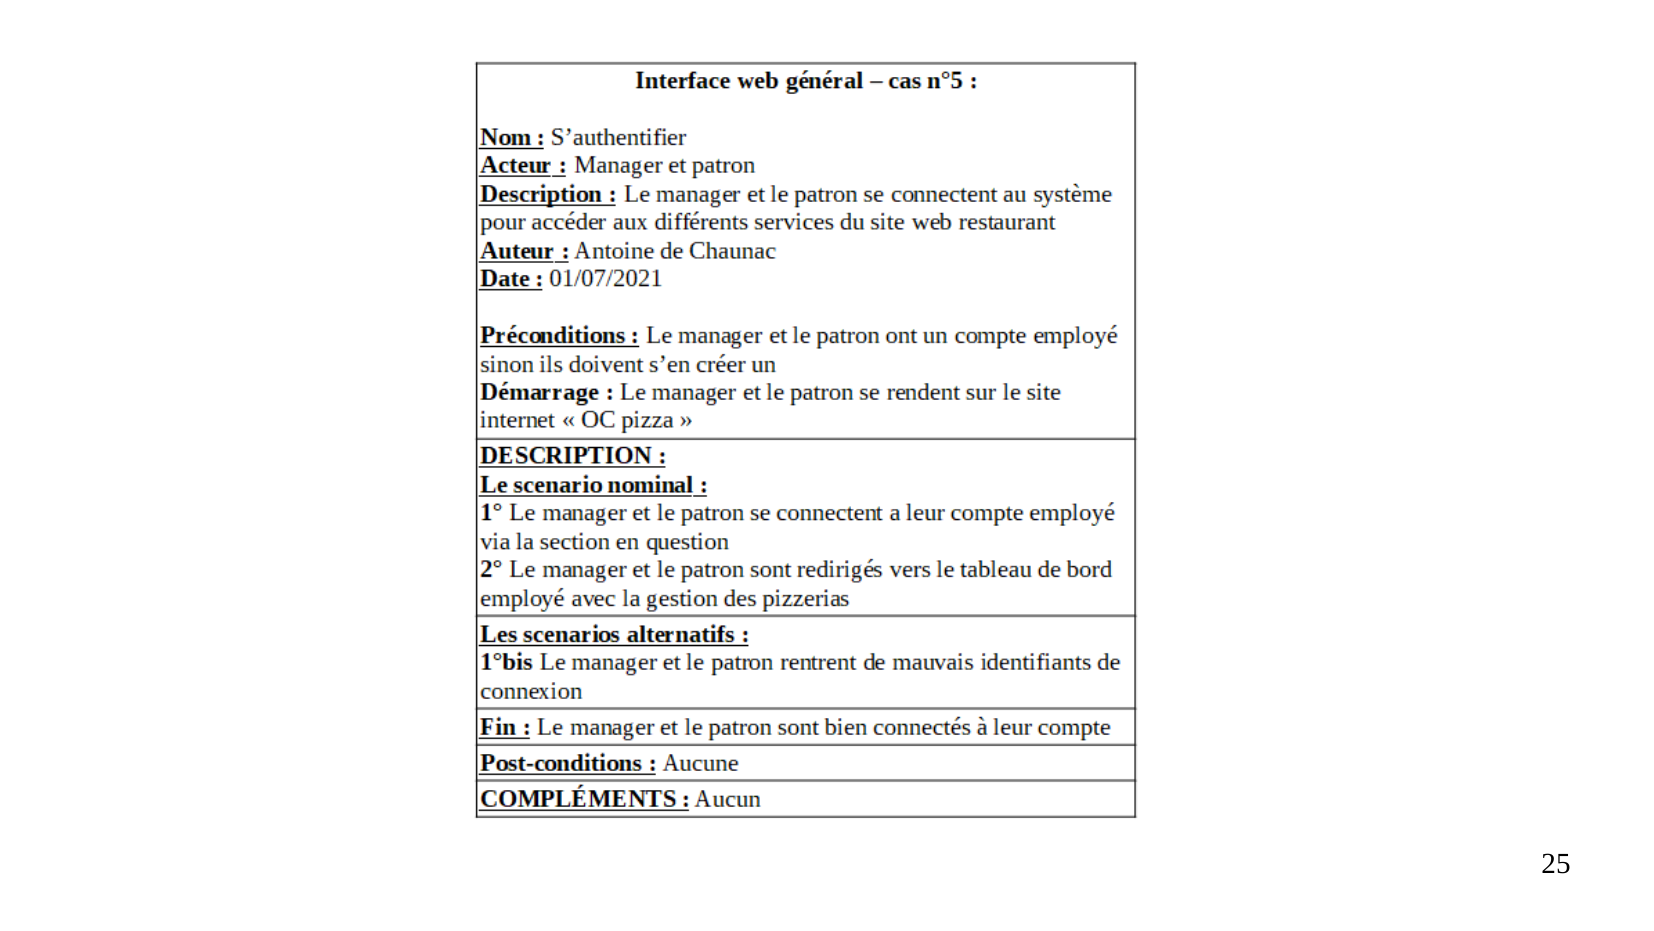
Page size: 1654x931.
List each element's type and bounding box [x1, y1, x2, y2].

picture [472, 58, 1147, 825]
